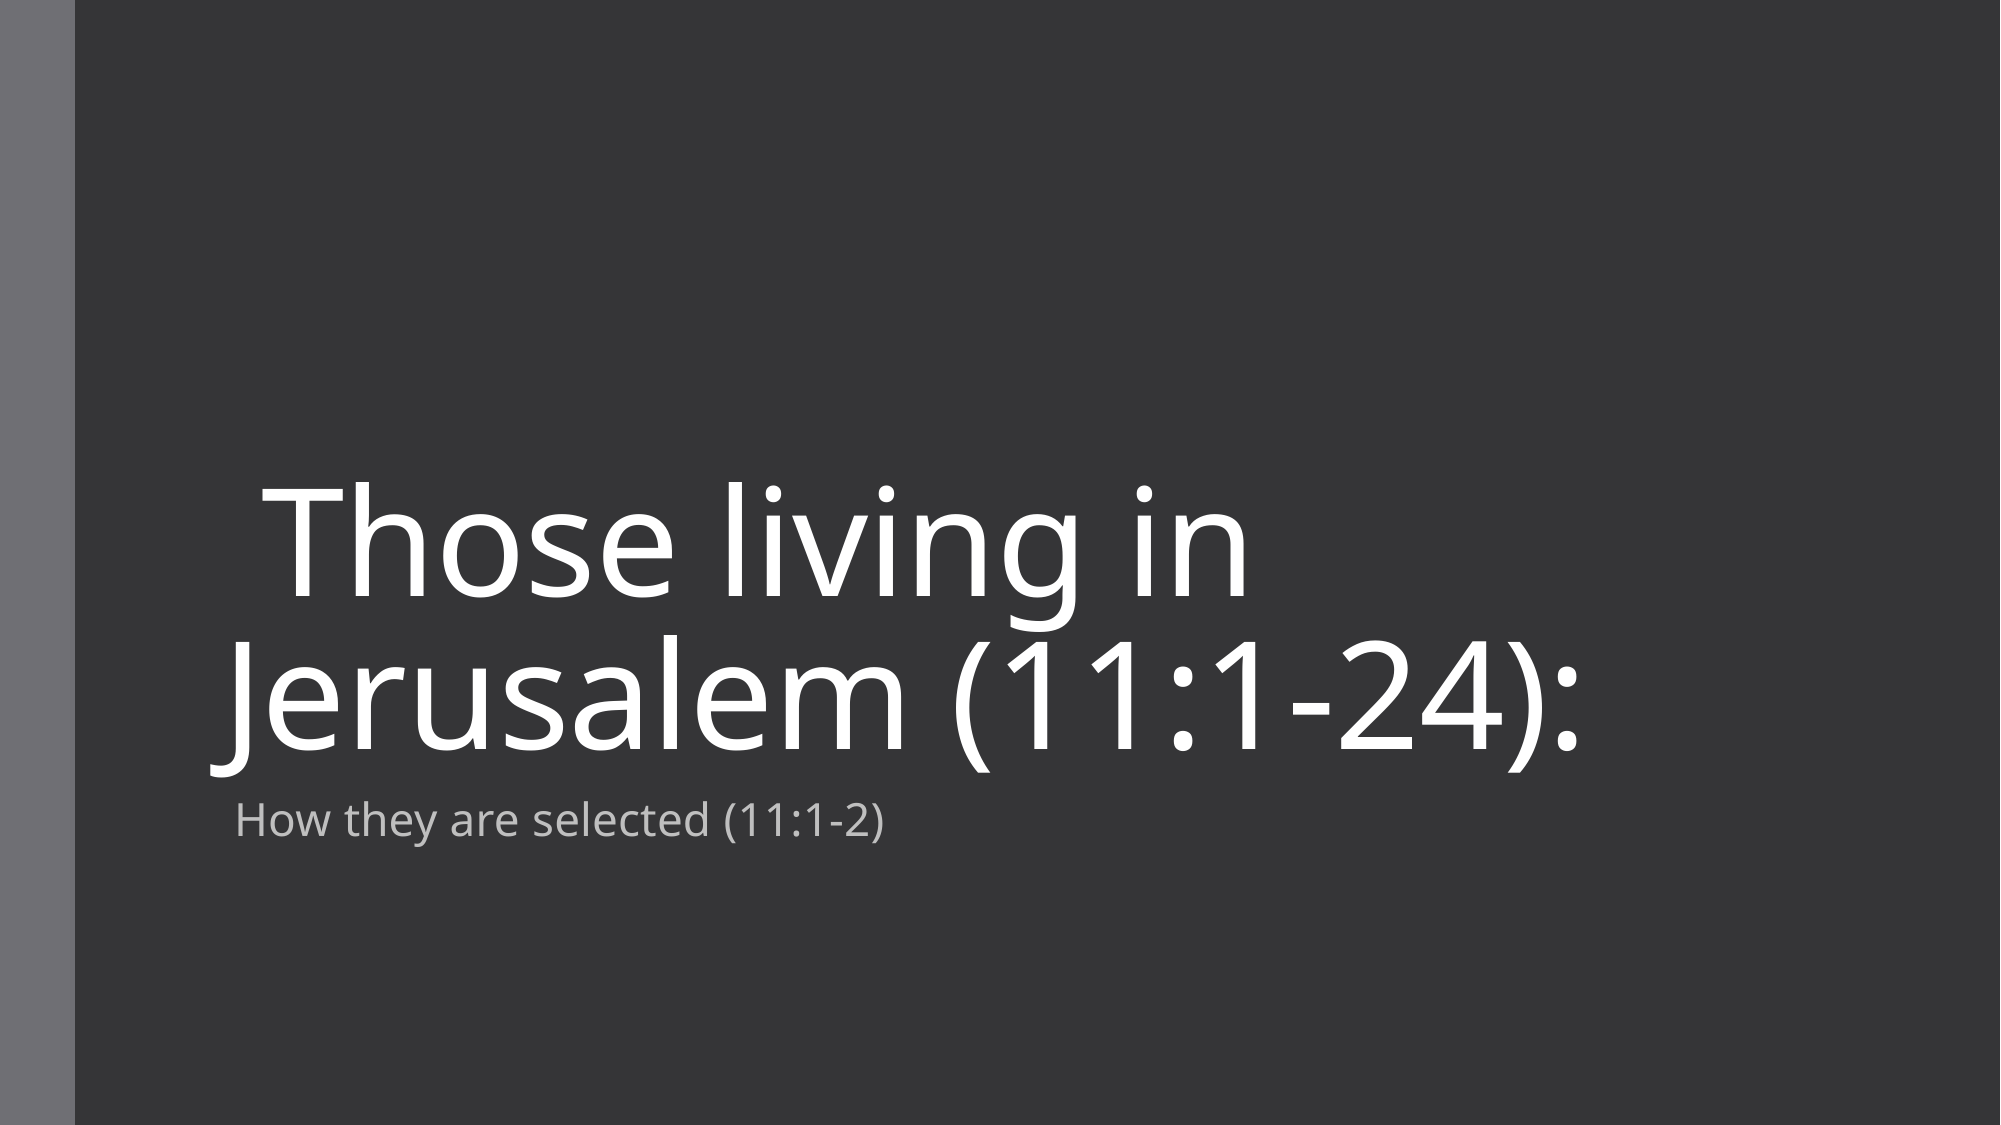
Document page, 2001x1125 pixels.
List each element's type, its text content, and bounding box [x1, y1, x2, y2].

subtitle How they are selected (11:1-2) [206, 787, 1752, 1066]
title Those living in Jerusalem (11:1-24): [206, 124, 1752, 787]
